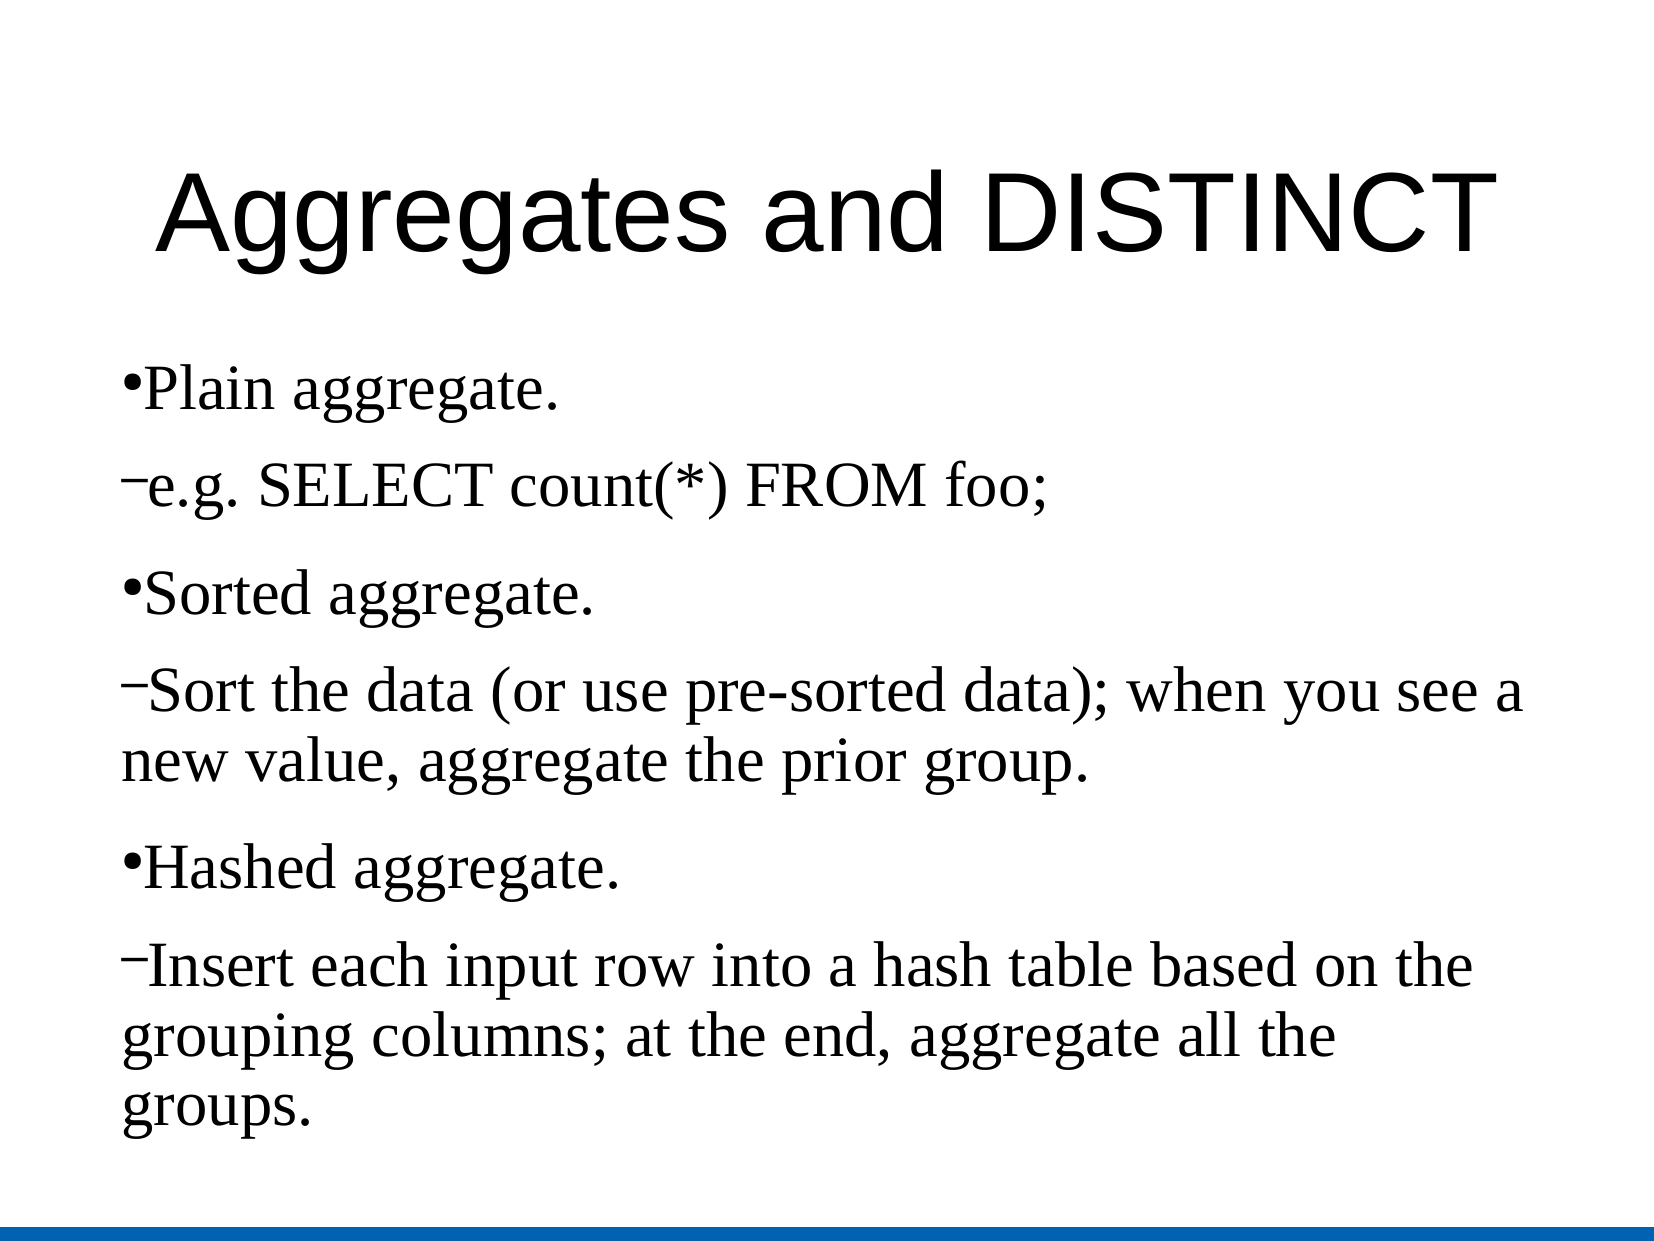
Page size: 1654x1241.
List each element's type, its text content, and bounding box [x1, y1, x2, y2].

list Plain aggregate. e.g. SELECT count(*) FROM foo; Sorted aggregate. Sort the data (or use pre-sorted data); when you see a new value, aggregate the prior group. Hashed aggregate. Insert each input row into a hash table based on the grouping columns; at the end, aggregate all the groups. [121, 344, 1533, 1147]
title Aggregates and DISTINCT [121, 102, 1533, 311]
